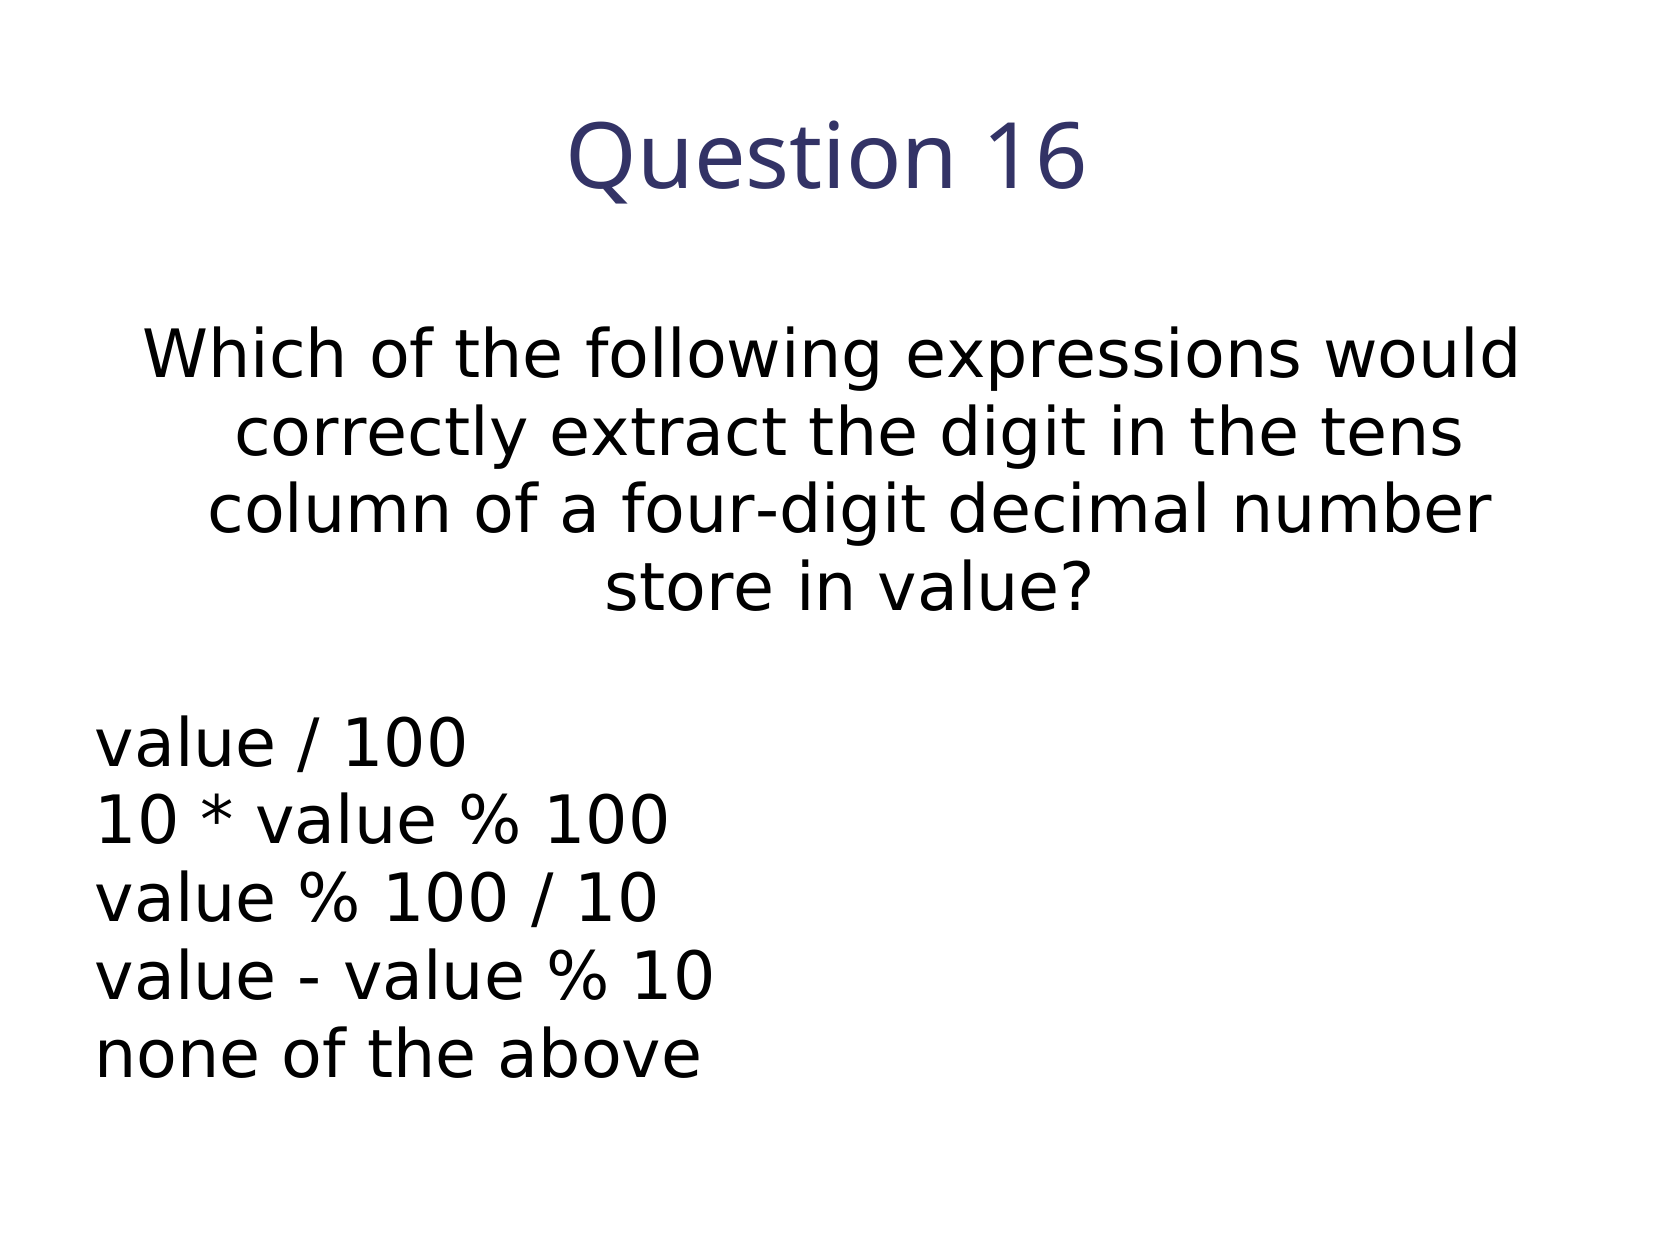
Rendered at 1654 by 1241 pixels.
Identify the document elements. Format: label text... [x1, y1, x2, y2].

subtitle Which of the following expressions would correctly extract the digit in the tens column of a four-digit decimal number store in value? value / 100 10 * value % 100 value % 100 / 10 value - value % 10 none of the above [59, 294, 1571, 1114]
title Question <number> [82, 49, 1571, 257]
